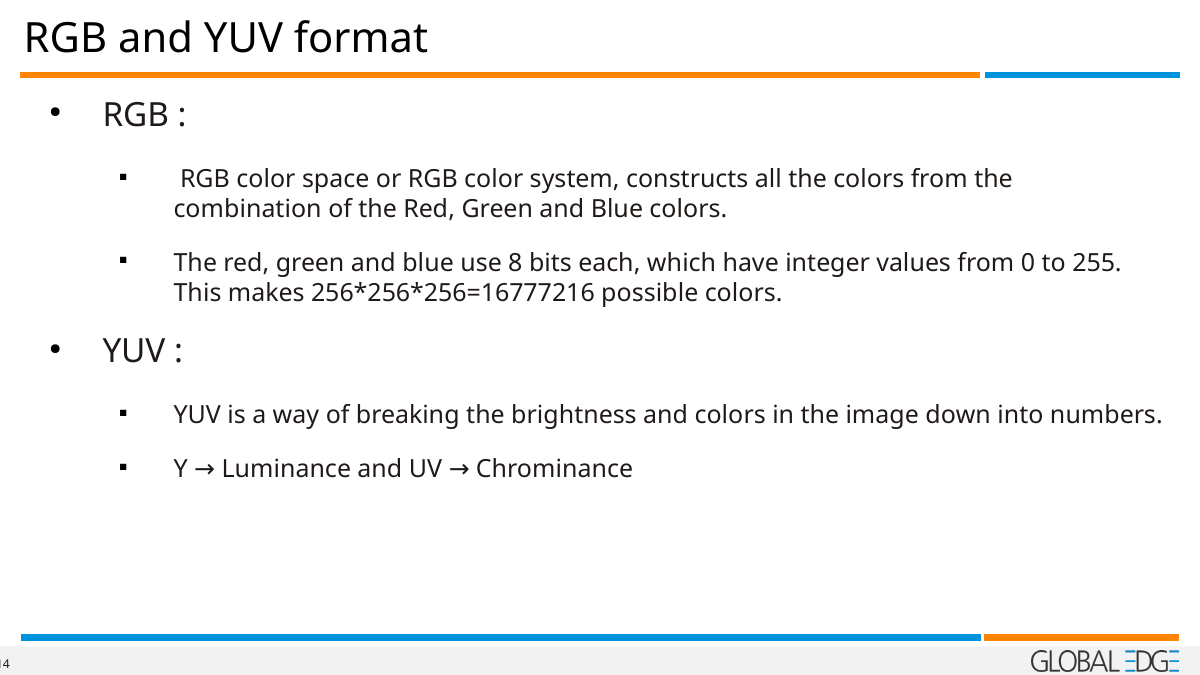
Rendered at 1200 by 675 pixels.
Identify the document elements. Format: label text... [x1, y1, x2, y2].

list RGB : RGB color space or RGB color system, constructs all the colors from the combination of the Red, Green and Blue colors. The red, green and blue use 8 bits each, which have integer values from 0 to 255. This makes 256*256*256=16777216 possible colors. YUV : YUV is a way of breaking the brightness and colors in the image down into numbers. Y → Luminance and UV → Chrominance [20, 87, 1179, 628]
title RGB and YUV format [12, 9, 1088, 63]
picture [1031, 650, 1179, 672]
